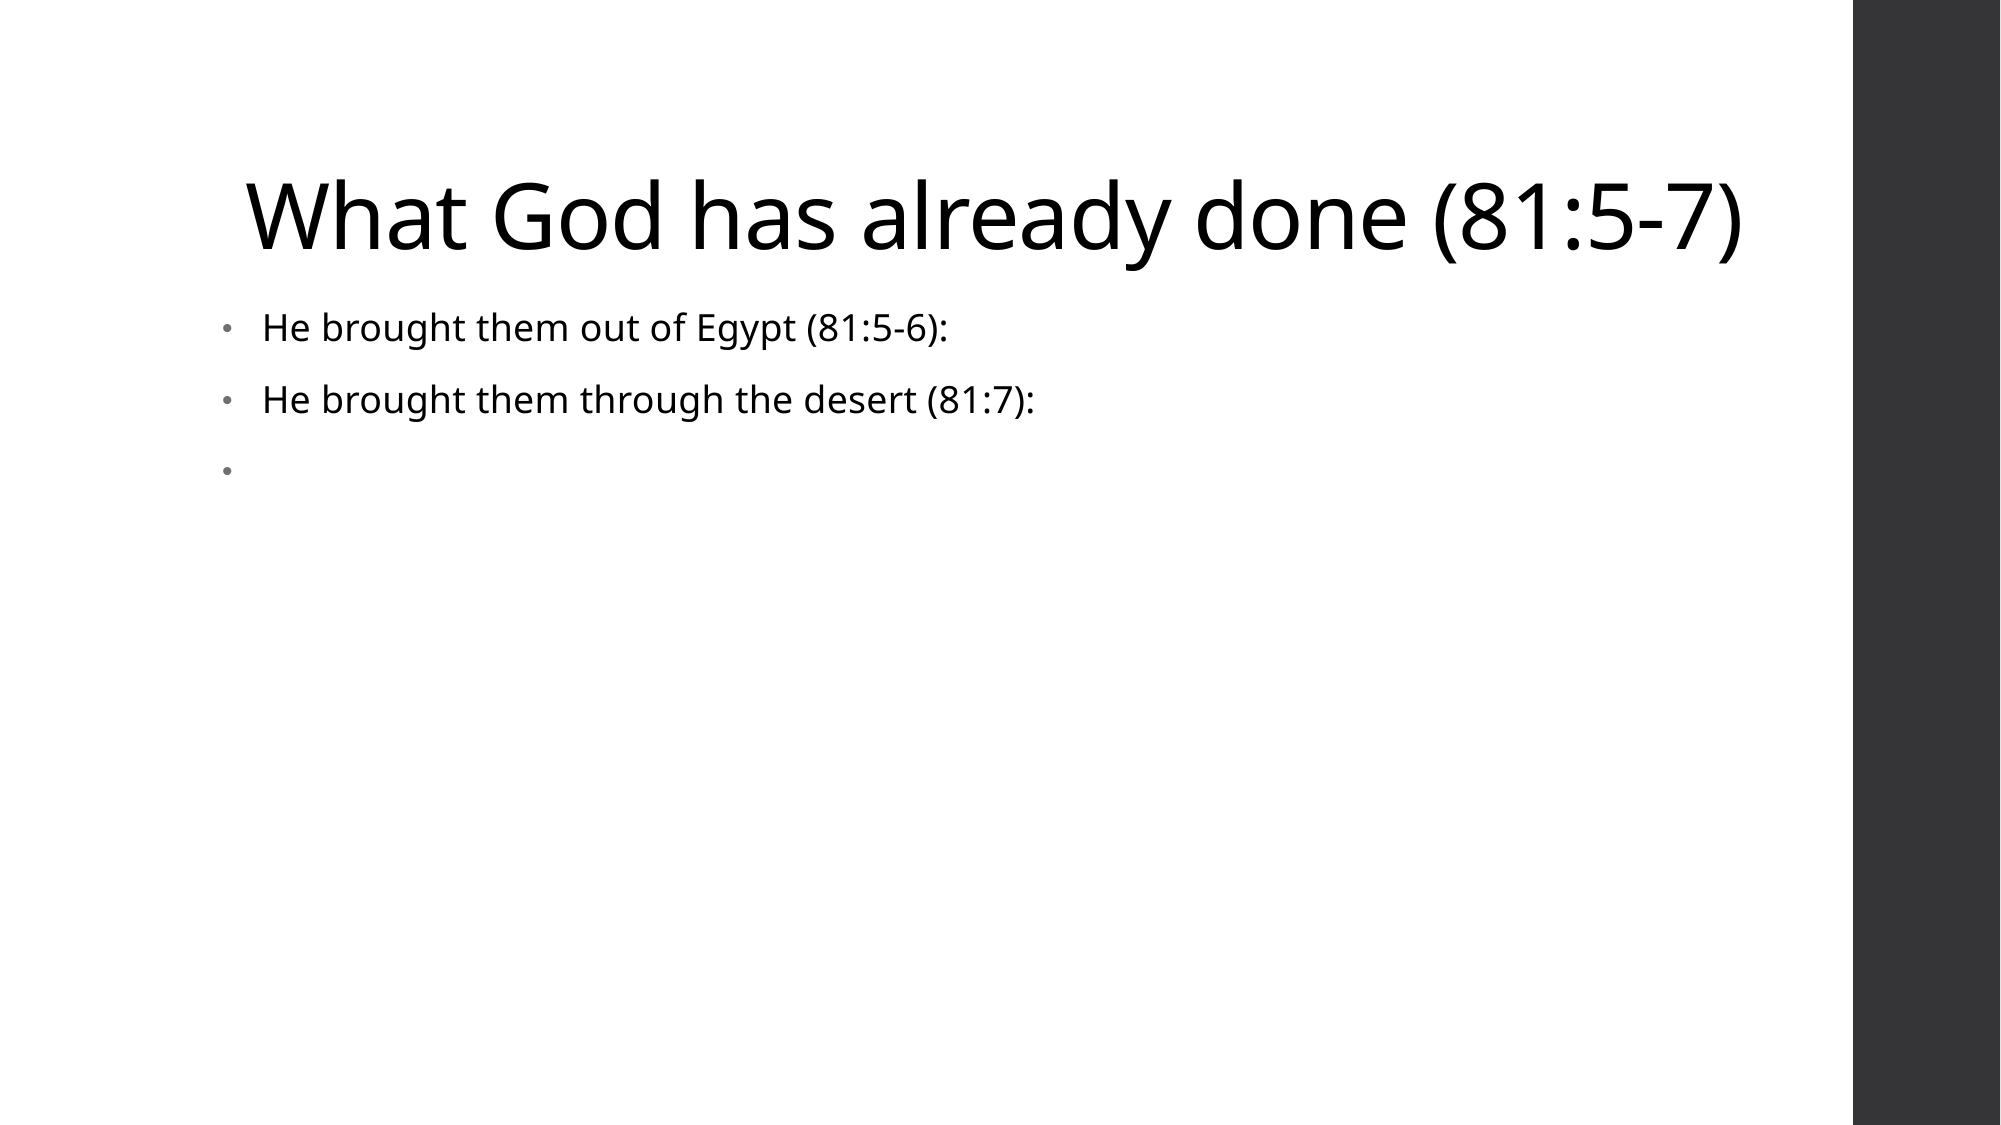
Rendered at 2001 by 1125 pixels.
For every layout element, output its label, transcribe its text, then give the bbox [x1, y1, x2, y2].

list He brought them out of Egypt (81:5-6): He brought them through the desert (81:7): [206, 299, 1617, 1014]
title What God has already done (81:5-7) [206, 60, 1797, 278]
